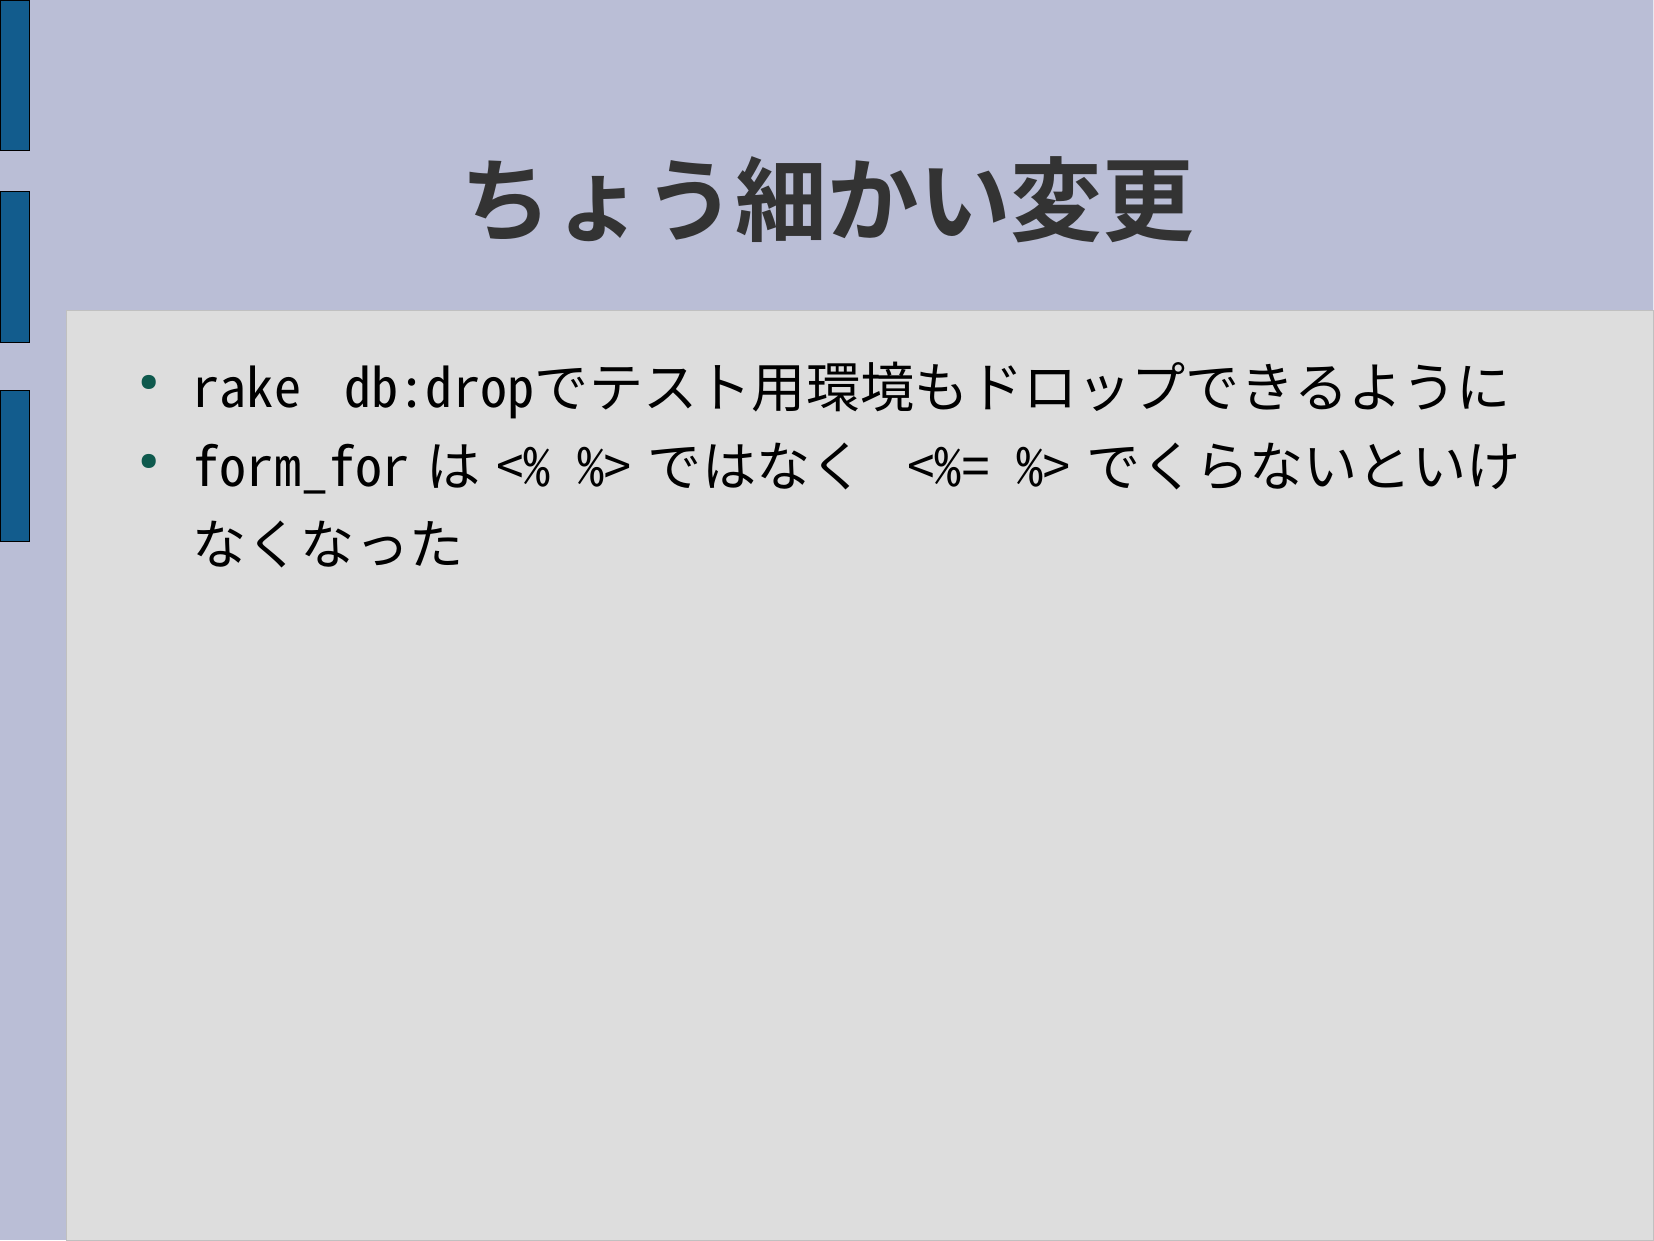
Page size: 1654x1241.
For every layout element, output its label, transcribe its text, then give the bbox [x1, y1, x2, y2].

list rake db:dropでテスト用環境もドロップできるように form_forは<% %>ではなく <%= %>でくらないといけなくなった [121, 344, 1534, 1127]
title ちょう細かい変更 [121, 91, 1534, 299]
